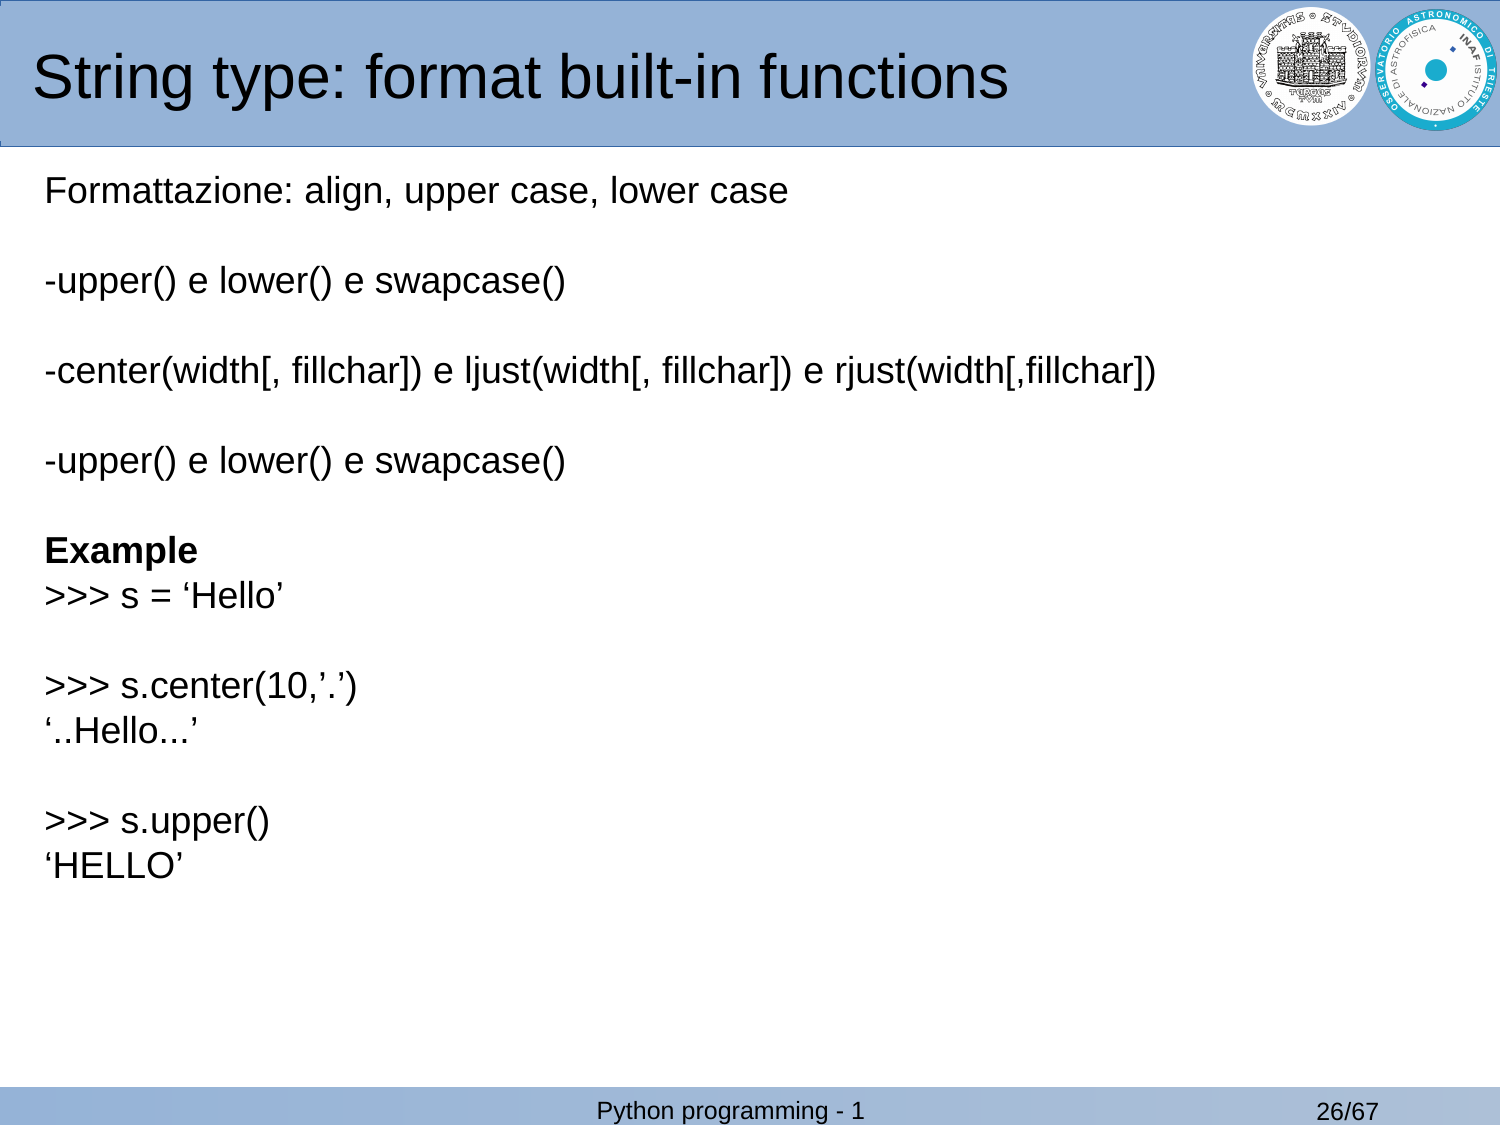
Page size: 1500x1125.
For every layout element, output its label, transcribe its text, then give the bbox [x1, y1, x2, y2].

picture [1253, 0, 1500, 156]
list Formattazione: align, upper case, lower case -upper() e lower() e swapcase() -center(width[, fillchar]) e ljust(width[, fillchar]) e rjust(width[,fillchar]) -upper() e lower() e swapcase() Example >>> s = ‘Hello’ >>> s.center(10,’.’) ‘..Hello...’ >>> s.upper() ‘HELLO’ [29, 158, 1500, 1071]
text_box String type: format built-in functions [0, 5, 1253, 141]
